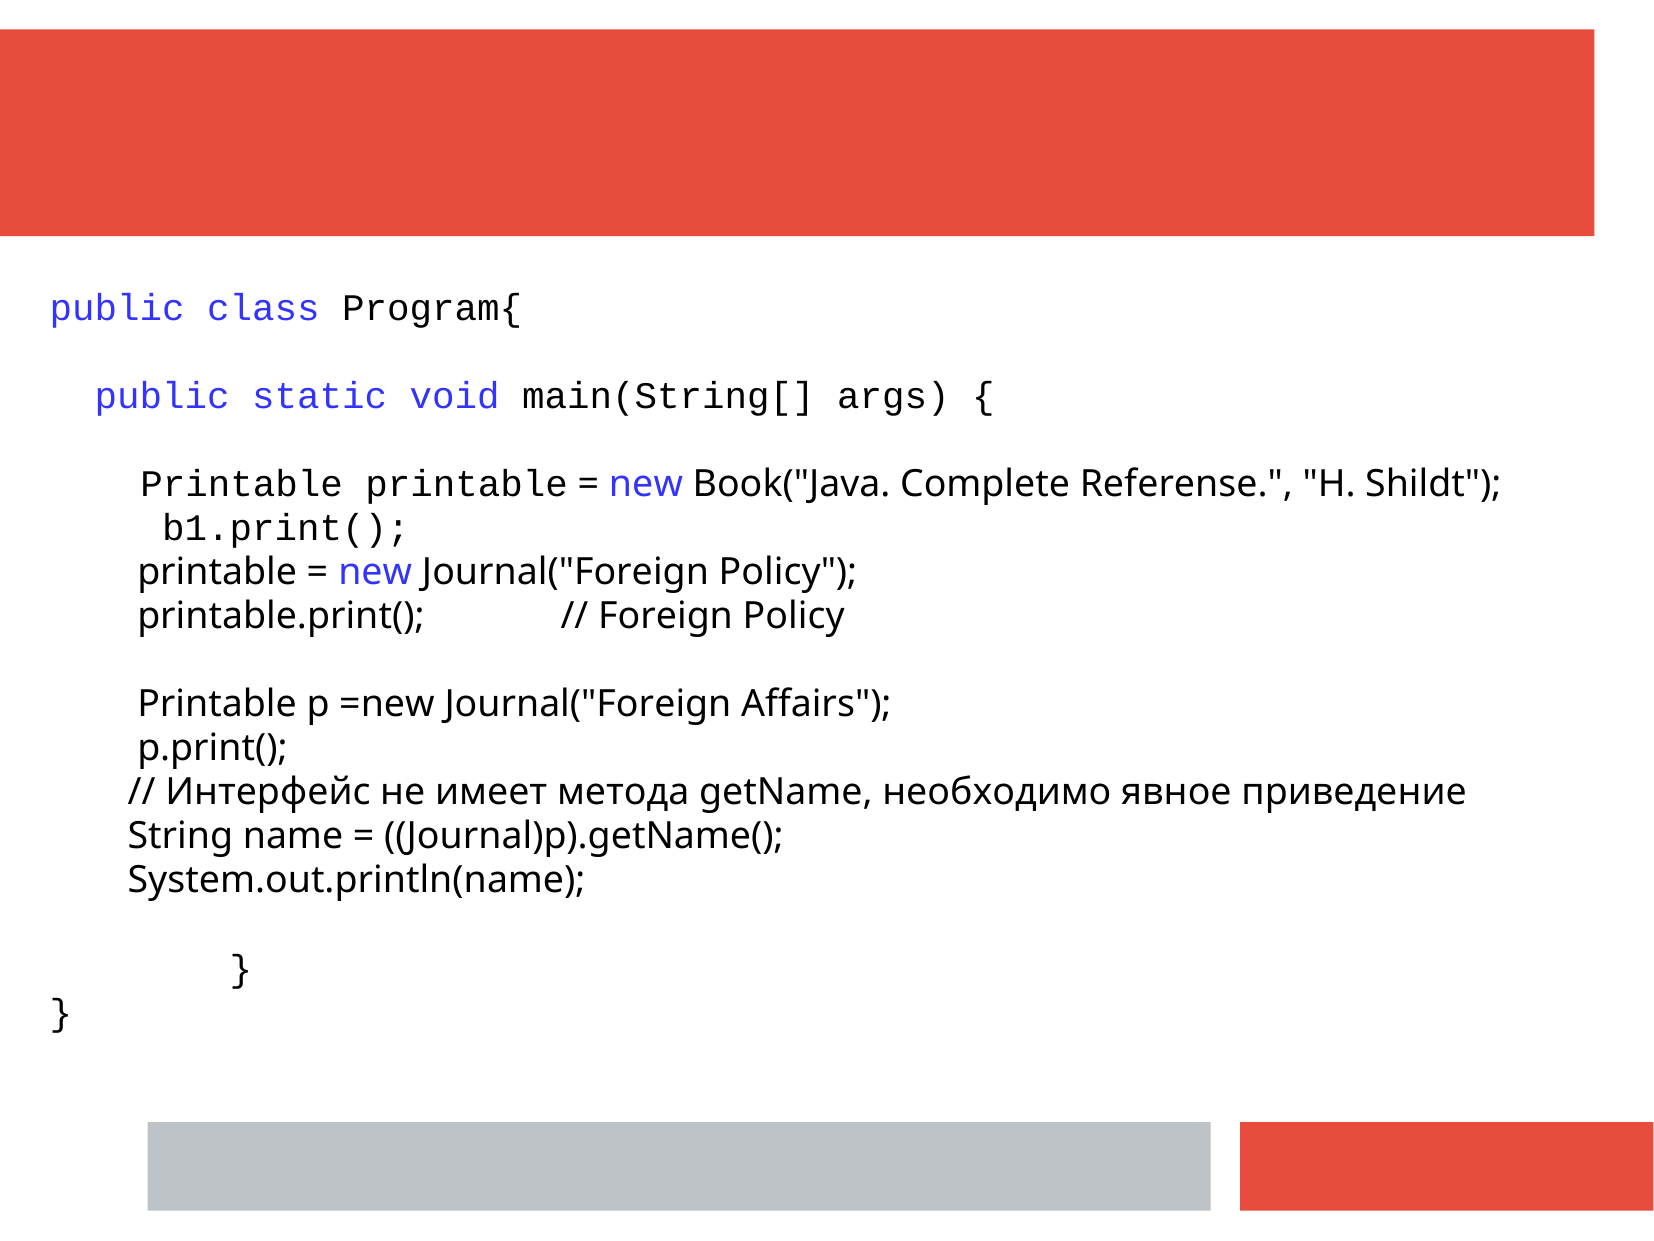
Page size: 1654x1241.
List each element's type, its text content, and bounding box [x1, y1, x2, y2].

text_box public class Program{ public static void main(String[] args) { Printable printable = new Book("Java. Complete Referense.", "H. Shildt"); b1.print(); printable = new Journal("Foreign Policy"); printable.print(); // Foreign Policy Printable p =new Journal("Foreign Affairs"); p.print(); // Интерфейс не имеет метода getName, необходимо явное приведение String name = ((Journal)p).getName(); System.out.println(name); } } [34, 277, 1595, 1087]
